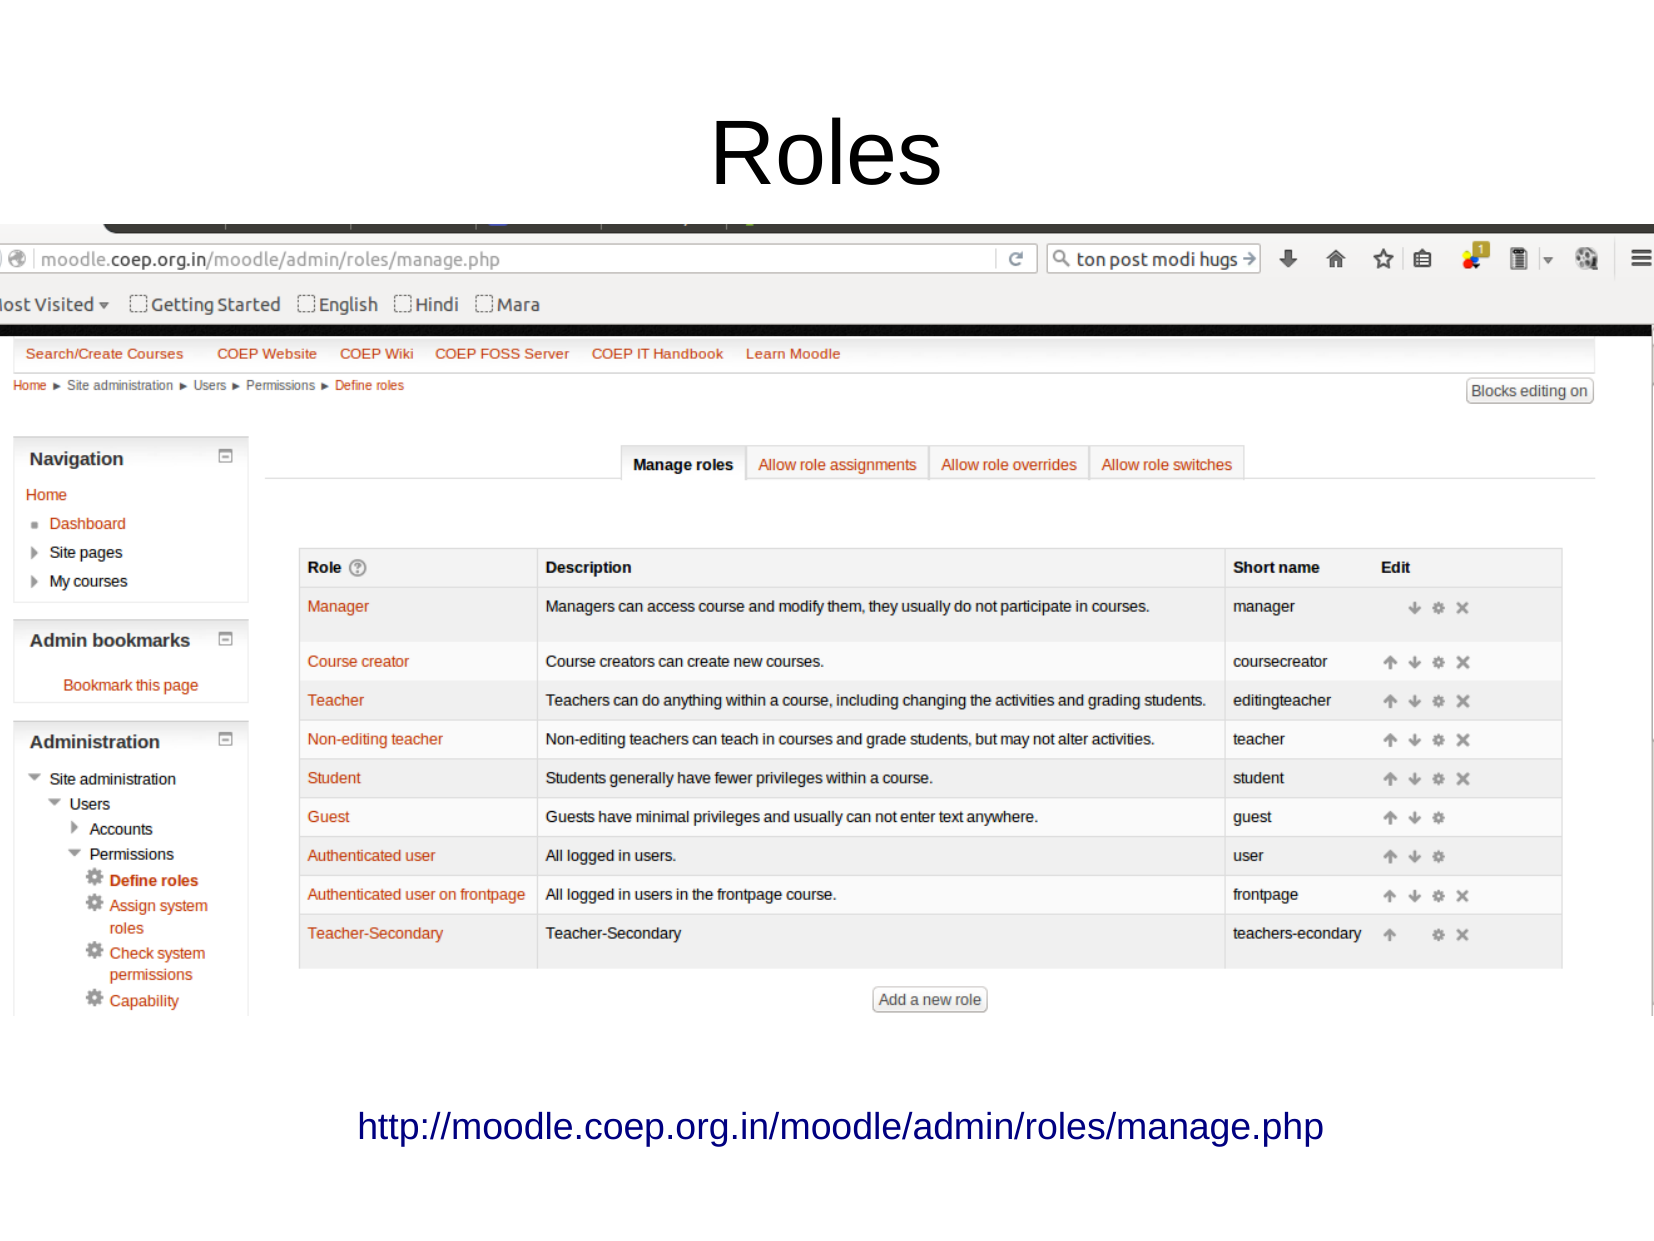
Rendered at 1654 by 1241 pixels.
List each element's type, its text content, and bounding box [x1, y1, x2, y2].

title Roles [82, 49, 1571, 224]
text_box http://moodle.coep.org.in/moodle/admin/roles/manage.php [342, 1098, 1340, 1198]
picture [0, 224, 1654, 1016]
